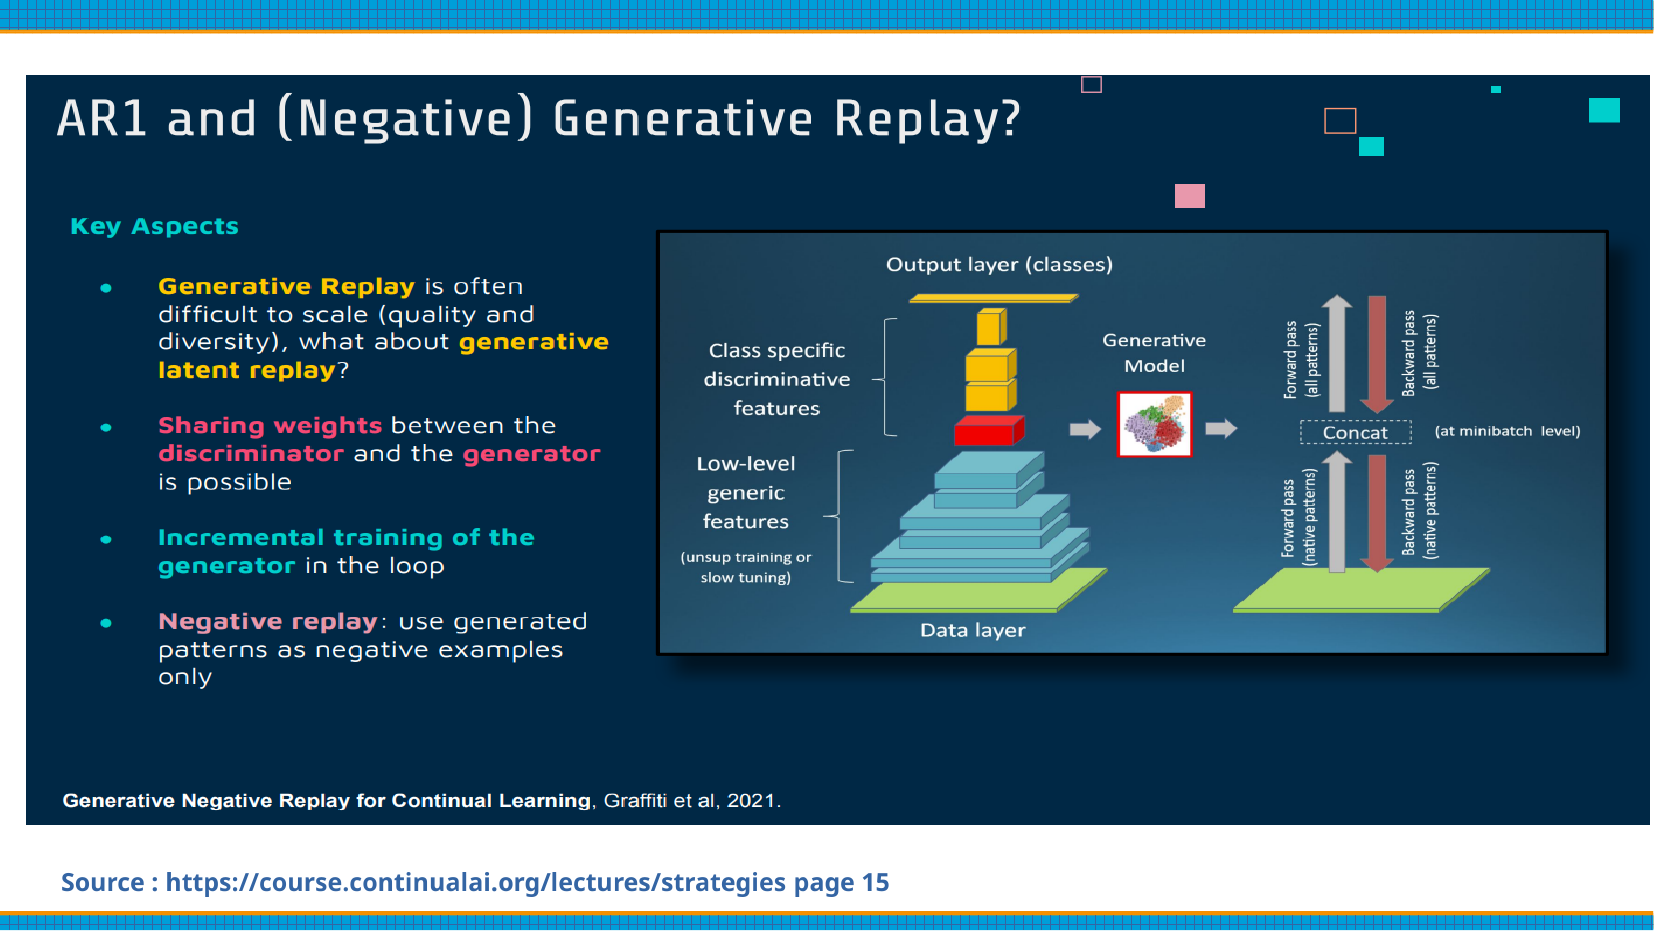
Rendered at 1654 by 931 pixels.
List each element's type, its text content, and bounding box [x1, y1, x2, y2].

subtitle Examplar models (propose diffusion/generative A.I on Crosscorrelation + Fisher information matrix (FIM) ) Source : https://course.continualai.org/lectures/strategies page 15 [61, 825, 1538, 904]
picture [0, 75, 1650, 825]
